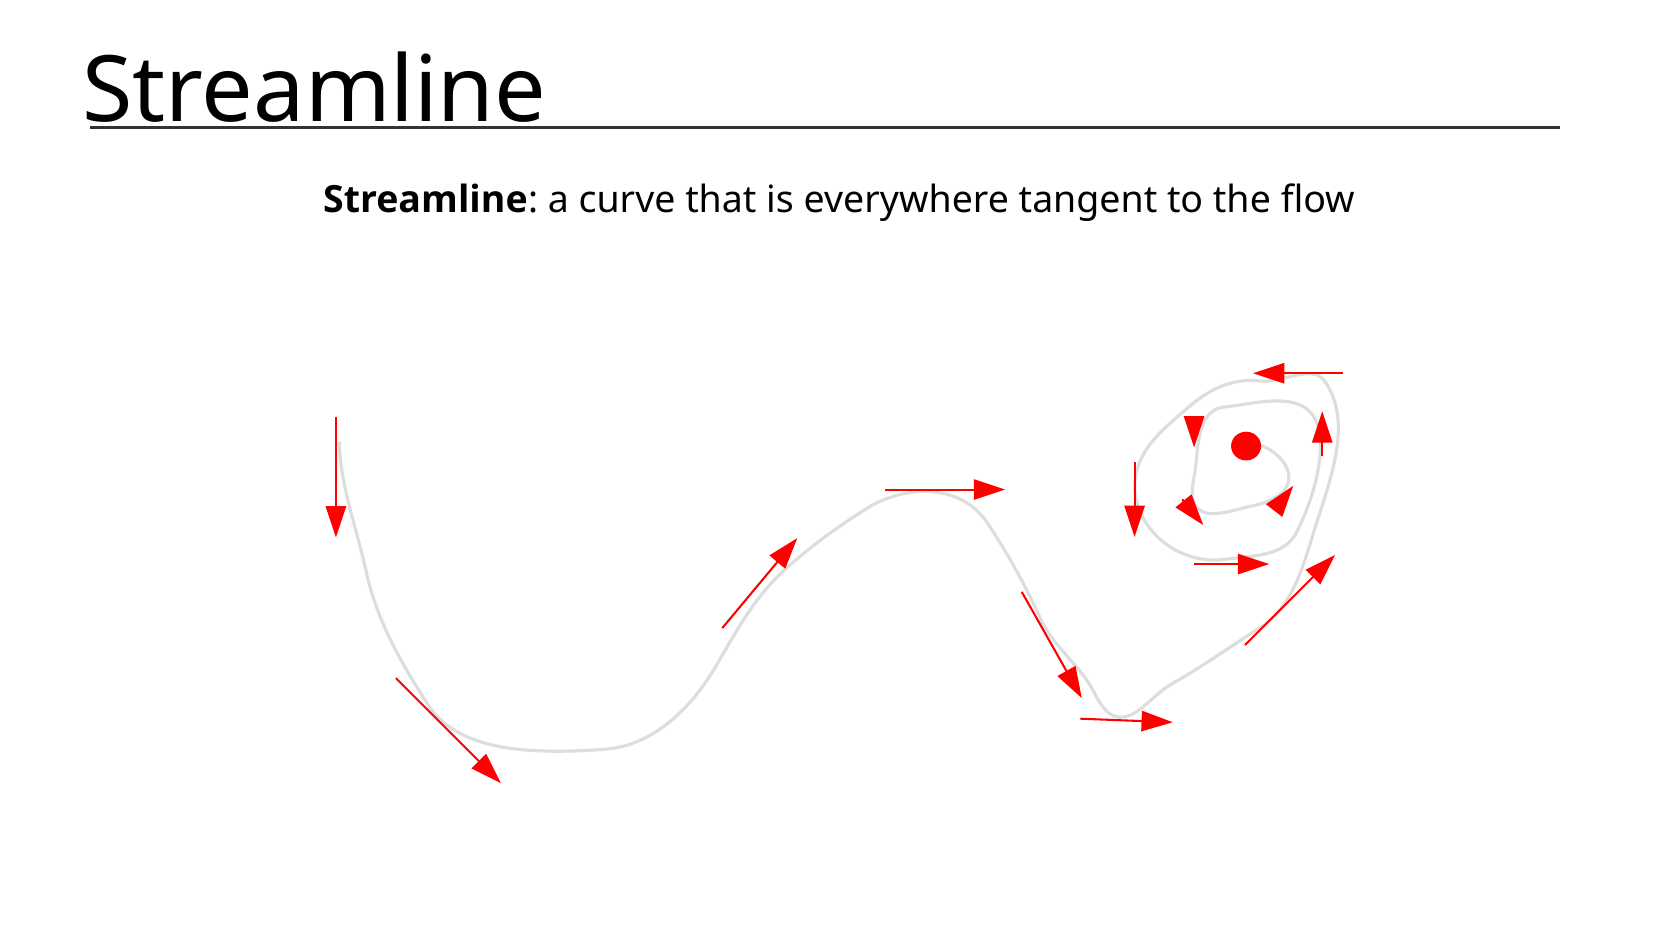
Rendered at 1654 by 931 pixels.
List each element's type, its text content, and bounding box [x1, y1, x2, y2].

text_box Streamline: a curve that is everywhere tangent to the flow [308, 165, 1396, 226]
title Streamline [82, 32, 1571, 140]
text_box [1231, 431, 1262, 461]
